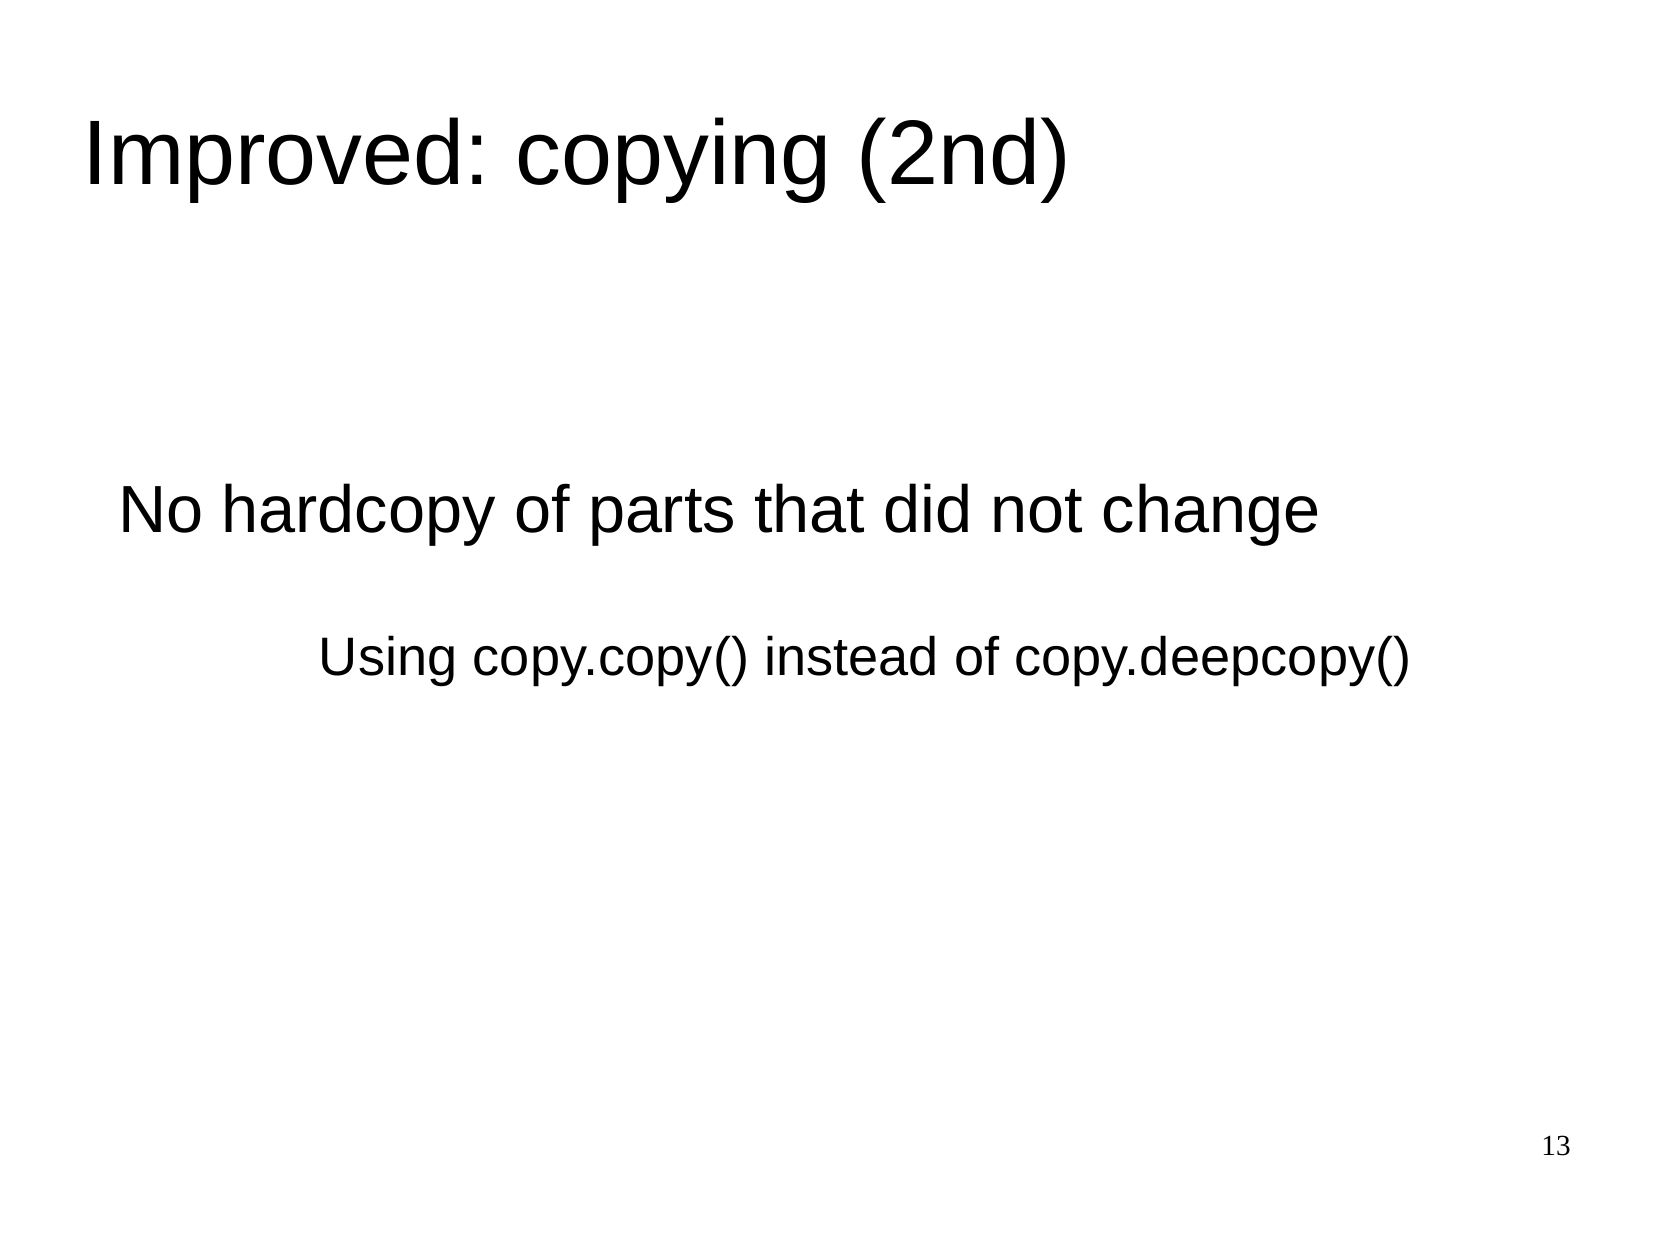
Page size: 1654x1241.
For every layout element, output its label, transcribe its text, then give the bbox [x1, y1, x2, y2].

title Improved: copying (2nd) [82, 49, 1571, 257]
list Using copy.copy() instead of copy.deepcopy() [248, 625, 1654, 970]
list No hardcopy of parts that did not change [47, 472, 1542, 722]
